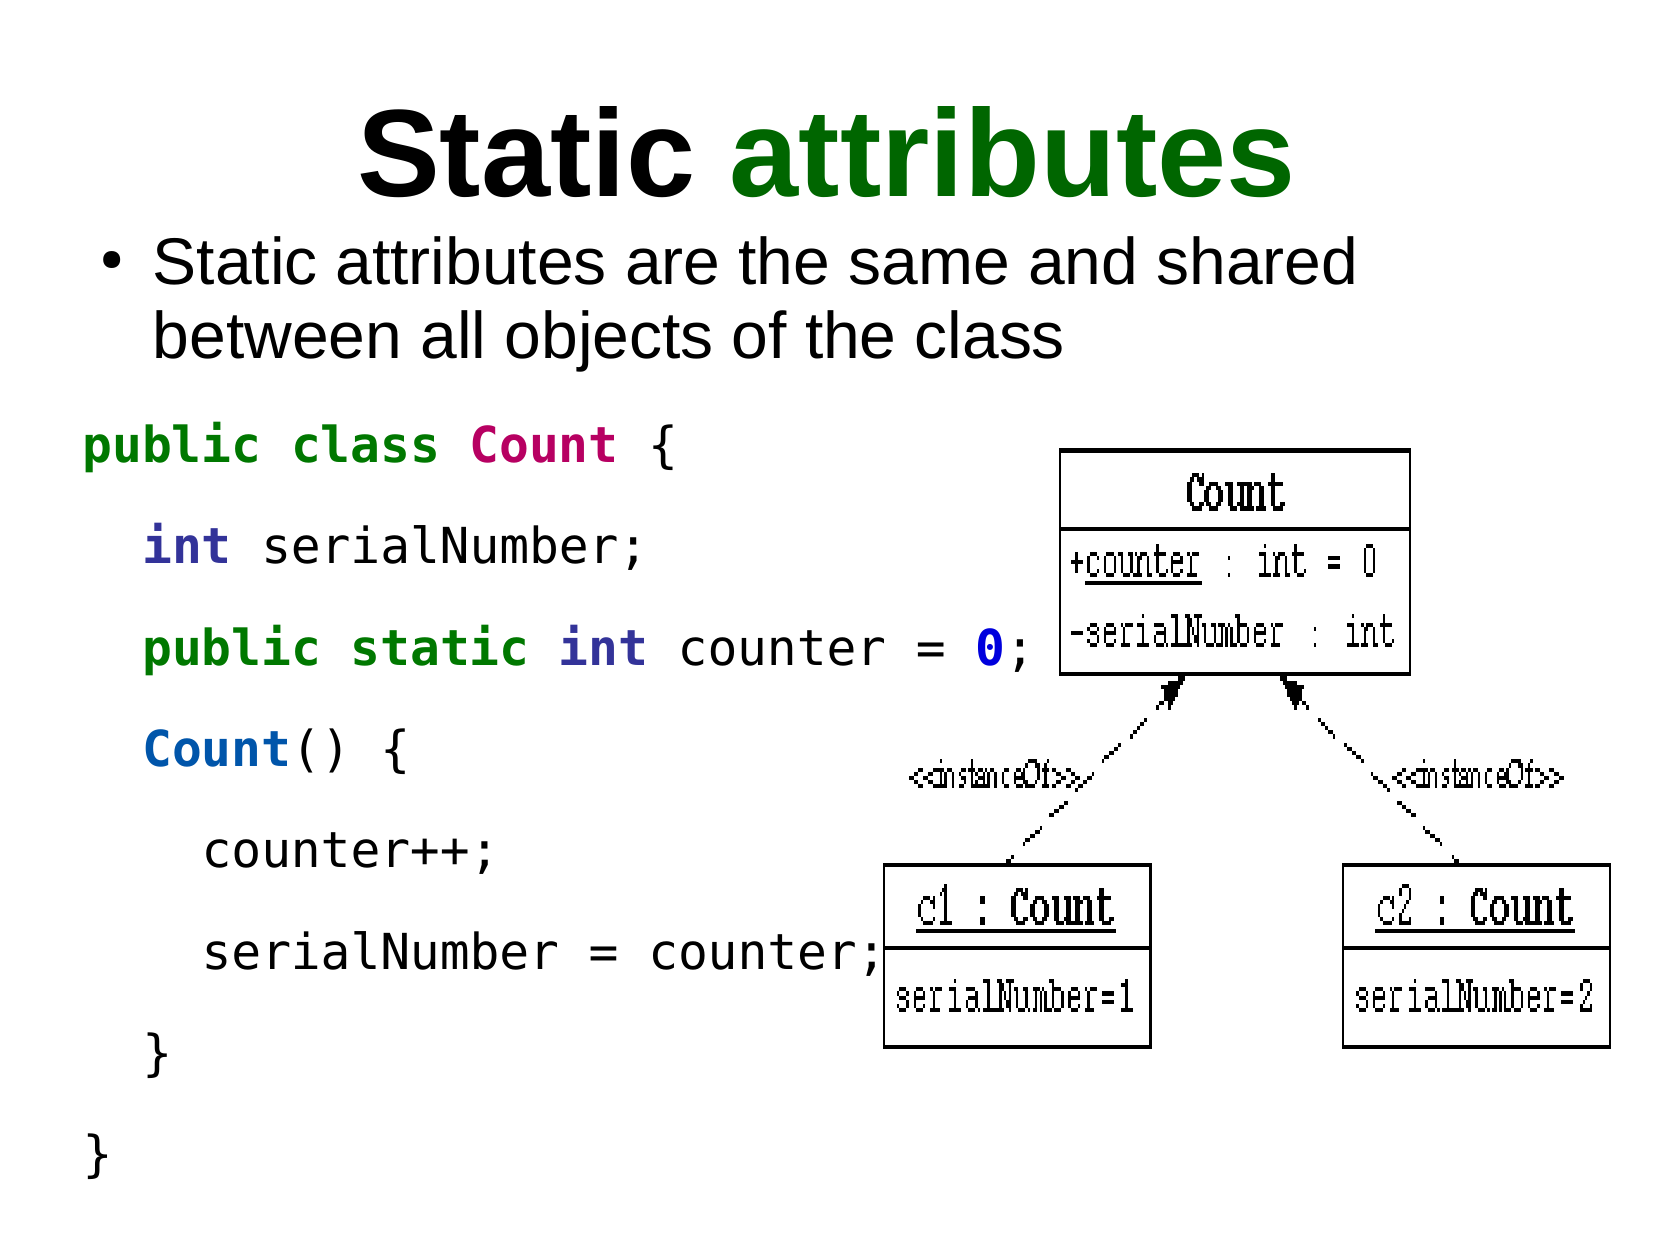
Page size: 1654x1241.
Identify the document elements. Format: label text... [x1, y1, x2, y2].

list Static attributes are the same and shared between all objects of the class public class Count { int serialNumber; public static int counter = 0; Count() { counter++; serialNumber = counter; } } [82, 225, 1538, 1186]
title Static attributes [82, 83, 1571, 223]
picture [1538, 395, 1645, 1079]
